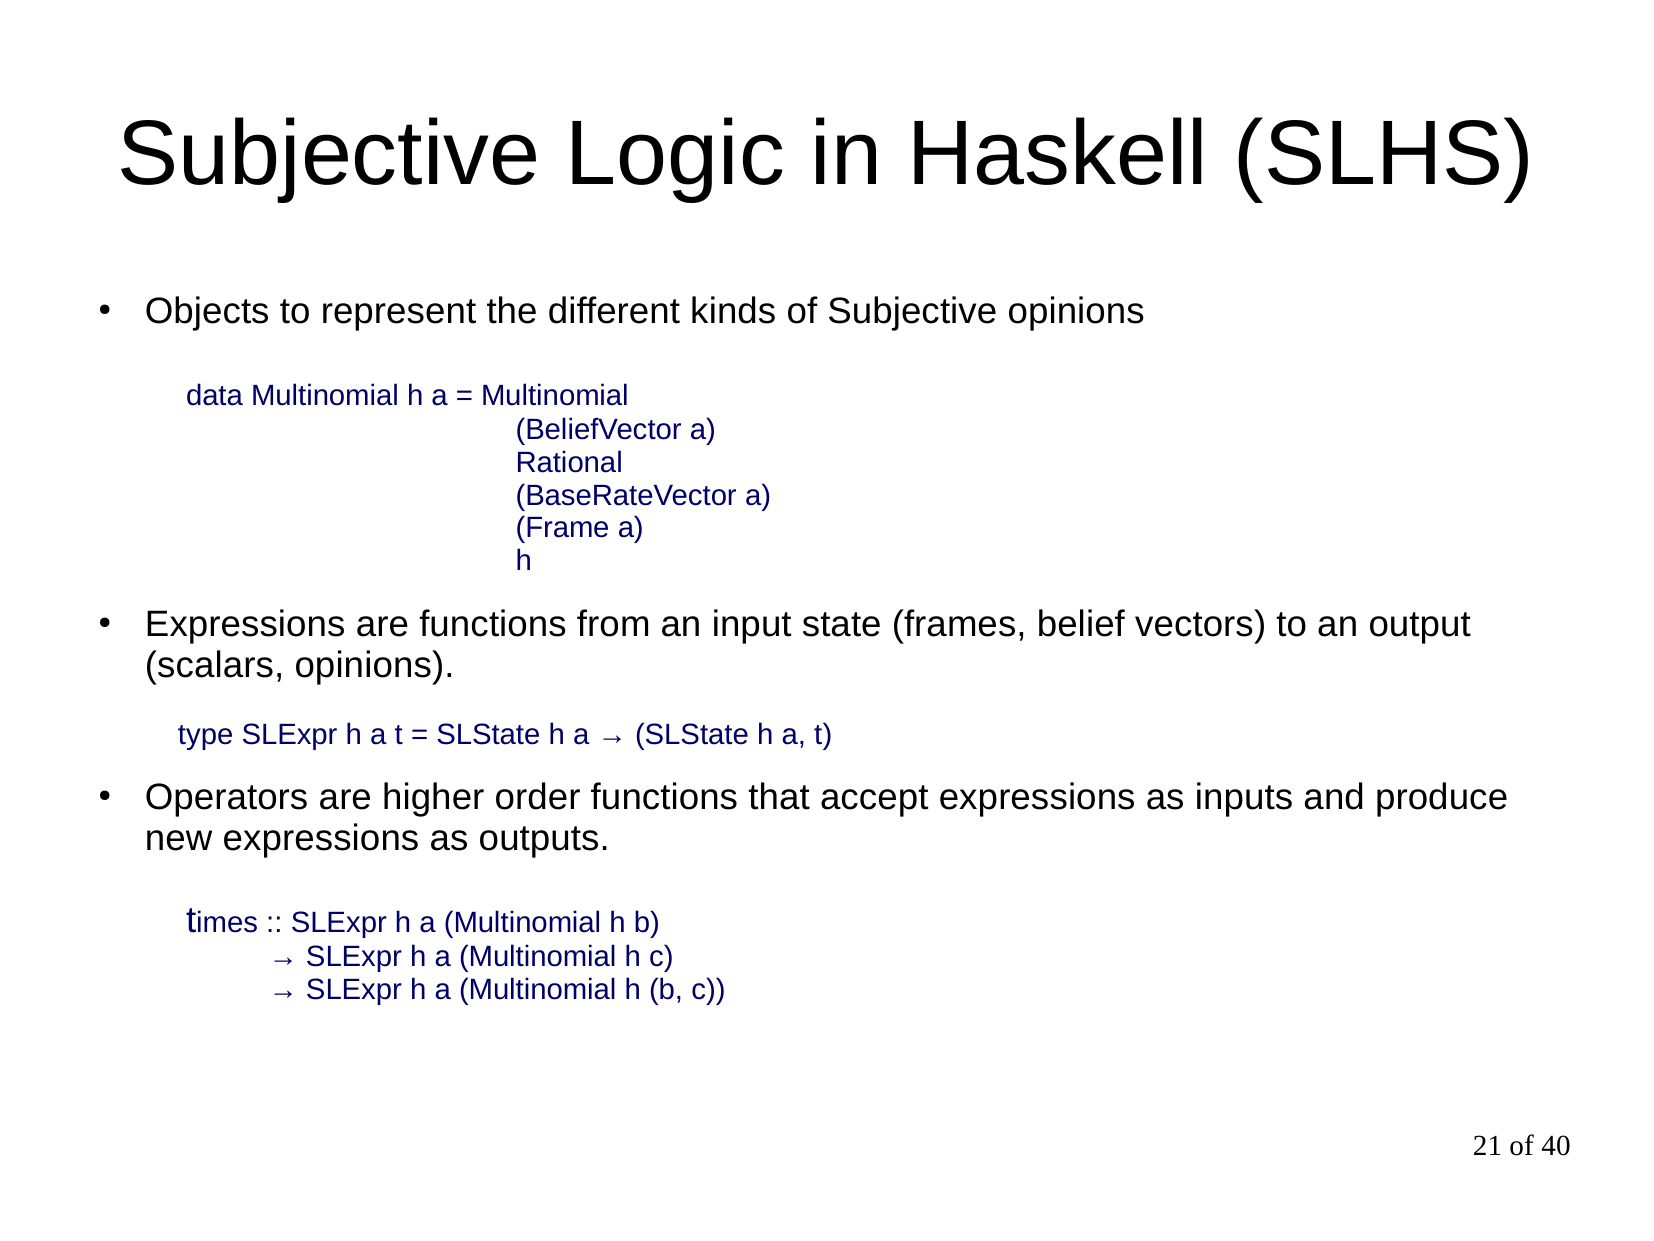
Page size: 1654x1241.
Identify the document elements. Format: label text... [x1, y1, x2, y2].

title Subjective Logic in Haskell (SLHS) [82, 49, 1571, 257]
list Objects to represent the different kinds of Subjective opinions data Multinomial h a = Multinomial (BeliefVector a) Rational (BaseRateVector a) (Frame a) h Expressions are functions from an input state (frames, belief vectors) to an output (scalars, opinions). type SLExpr h a t = SLState h a → (SLState h a, t) Operators are higher order functions that accept expressions as inputs and produce new expressions as outputs. times :: SLExpr h a (Multinomial h b) → SLExpr h a (Multinomial h c) → SLExpr h a (Multinomial h (b, c)) [82, 290, 1571, 1010]
